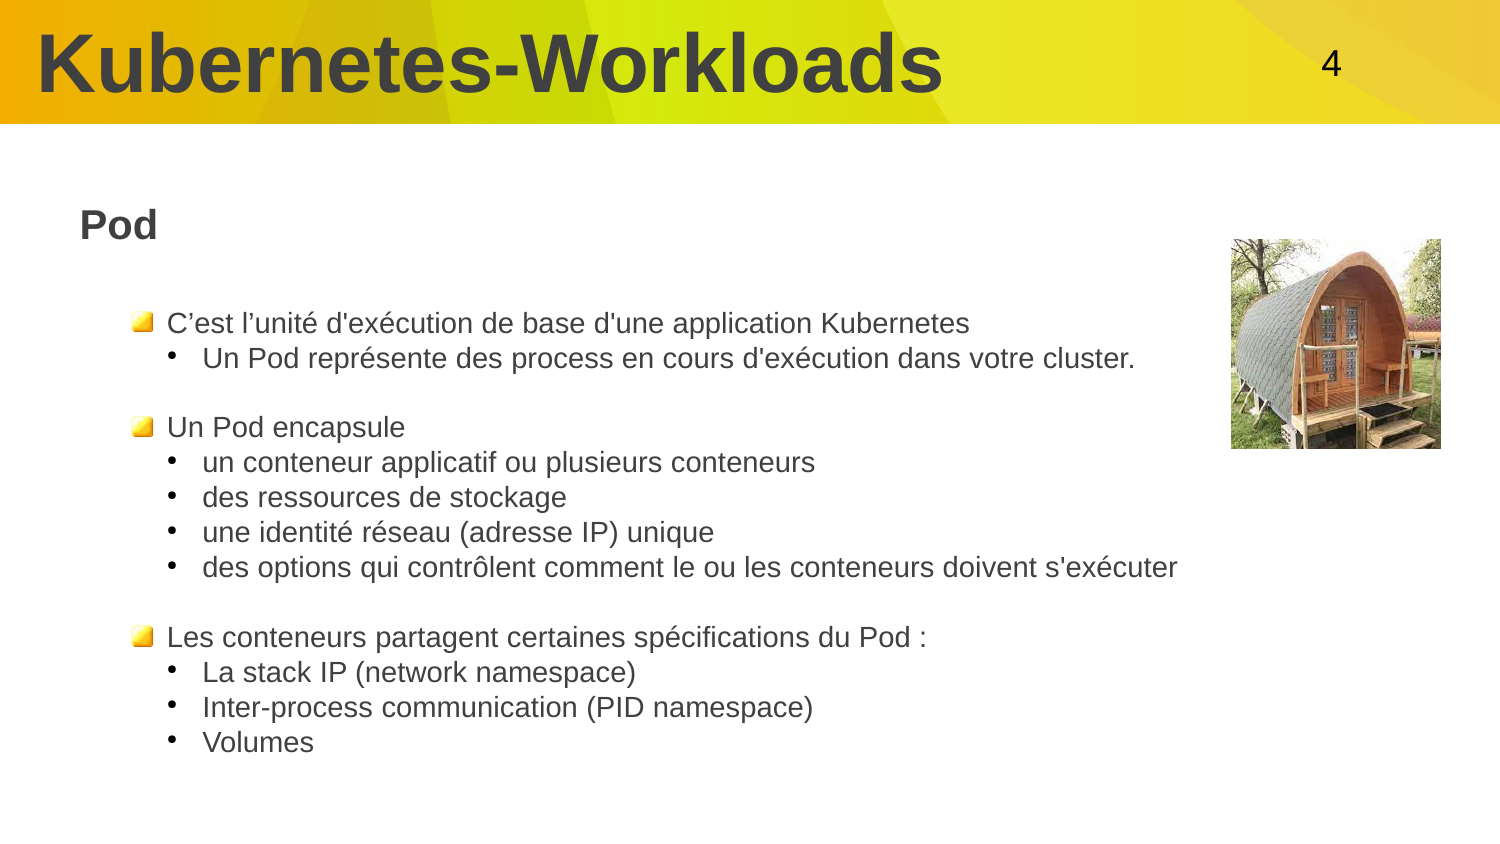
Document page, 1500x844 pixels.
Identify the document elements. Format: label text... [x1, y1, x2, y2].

text_box Kubernetes-Workloads [0, 0, 1498, 130]
text_box Pod [64, 185, 1459, 261]
text_box <numéro> [1306, 35, 1500, 106]
picture [0, 106, 1500, 844]
text_box C’est l’unité d'exécution de base d'une application Kubernetes Un Pod représente des process en cours d'exécution dans votre cluster. Un Pod encapsule un conteneur applicatif ou plusieurs conteneurs des ressources de stockage une identité réseau (adresse IP) unique des options qui contrôlent comment le ou les conteneurs doivent s'exécuter Les conteneurs partagent certaines spécifications du Pod : La stack IP (network namespace) Inter-process communication (PID namespace) Volumes [66, 296, 1460, 520]
